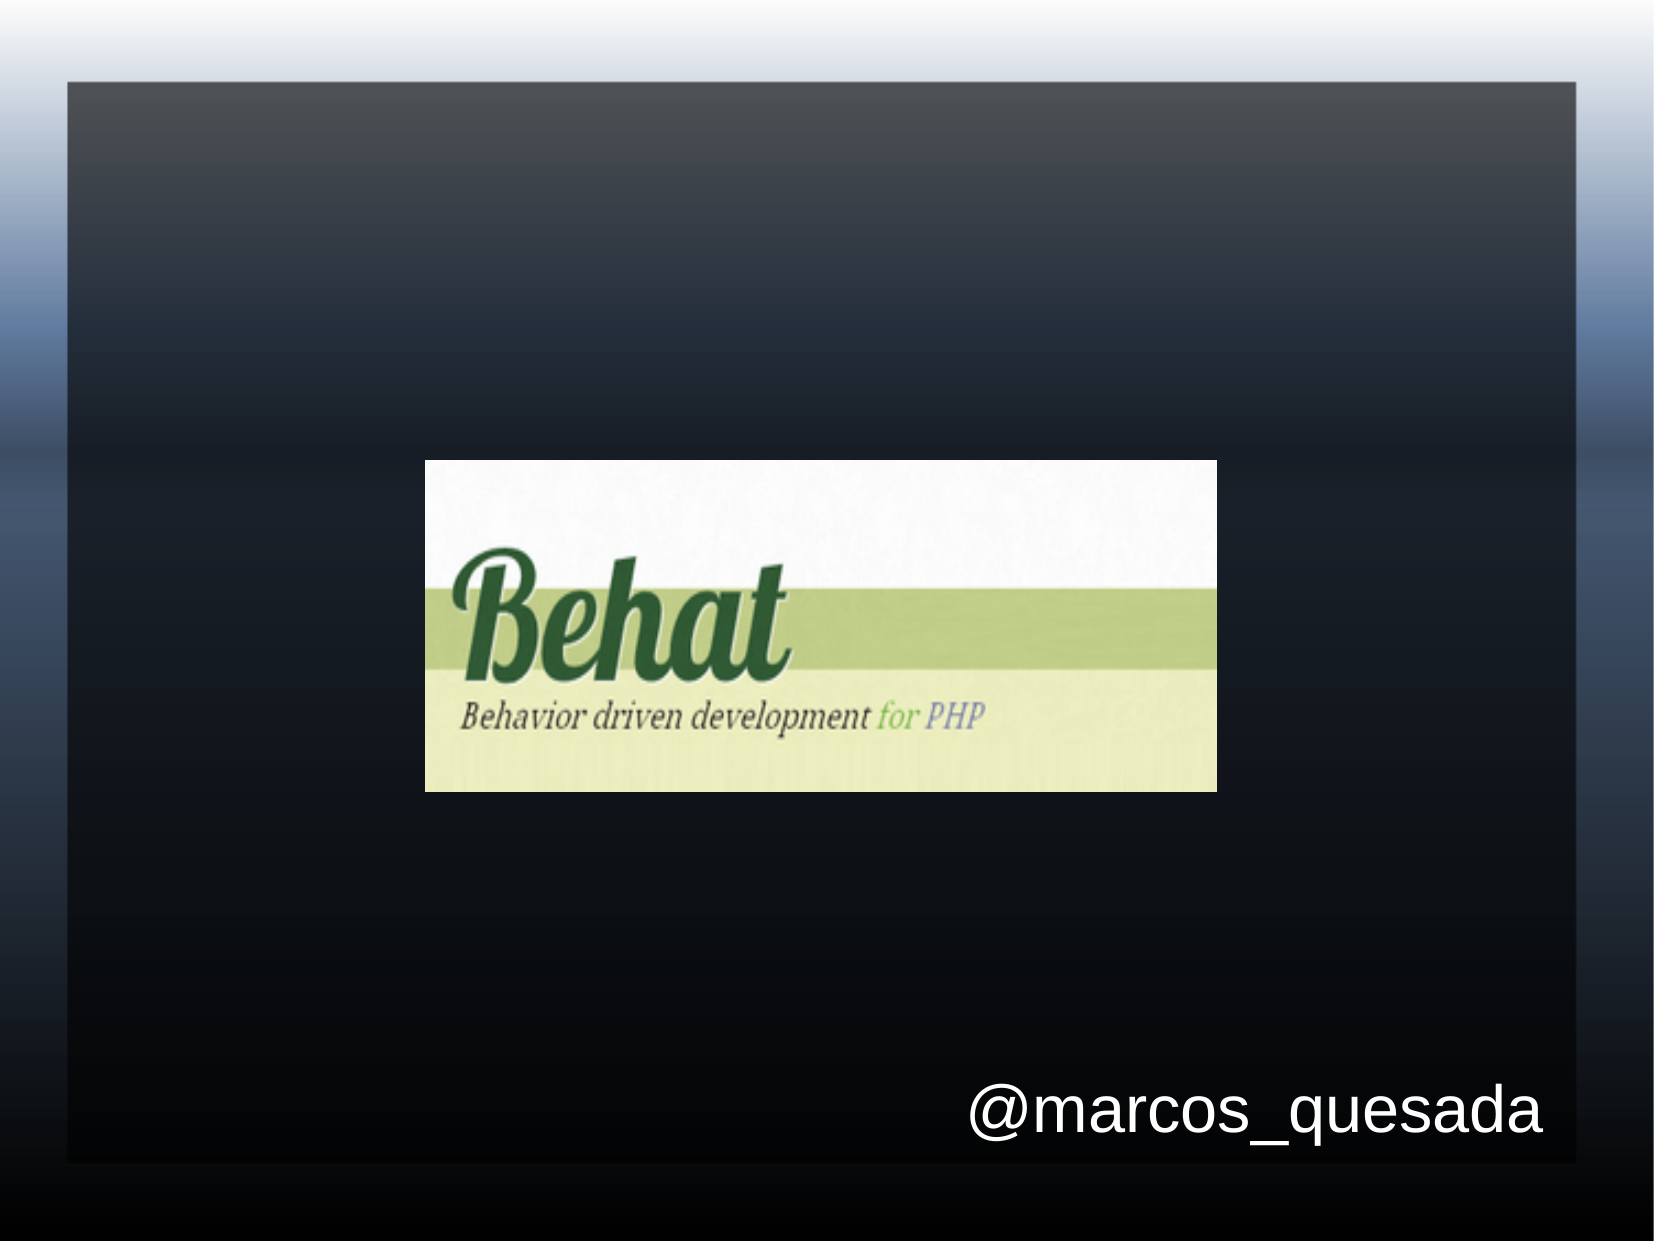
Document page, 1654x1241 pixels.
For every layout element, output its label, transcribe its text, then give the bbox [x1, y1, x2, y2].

picture [0, 0, 1654, 1241]
subtitle @marcos_quesada [519, 992, 1654, 1228]
